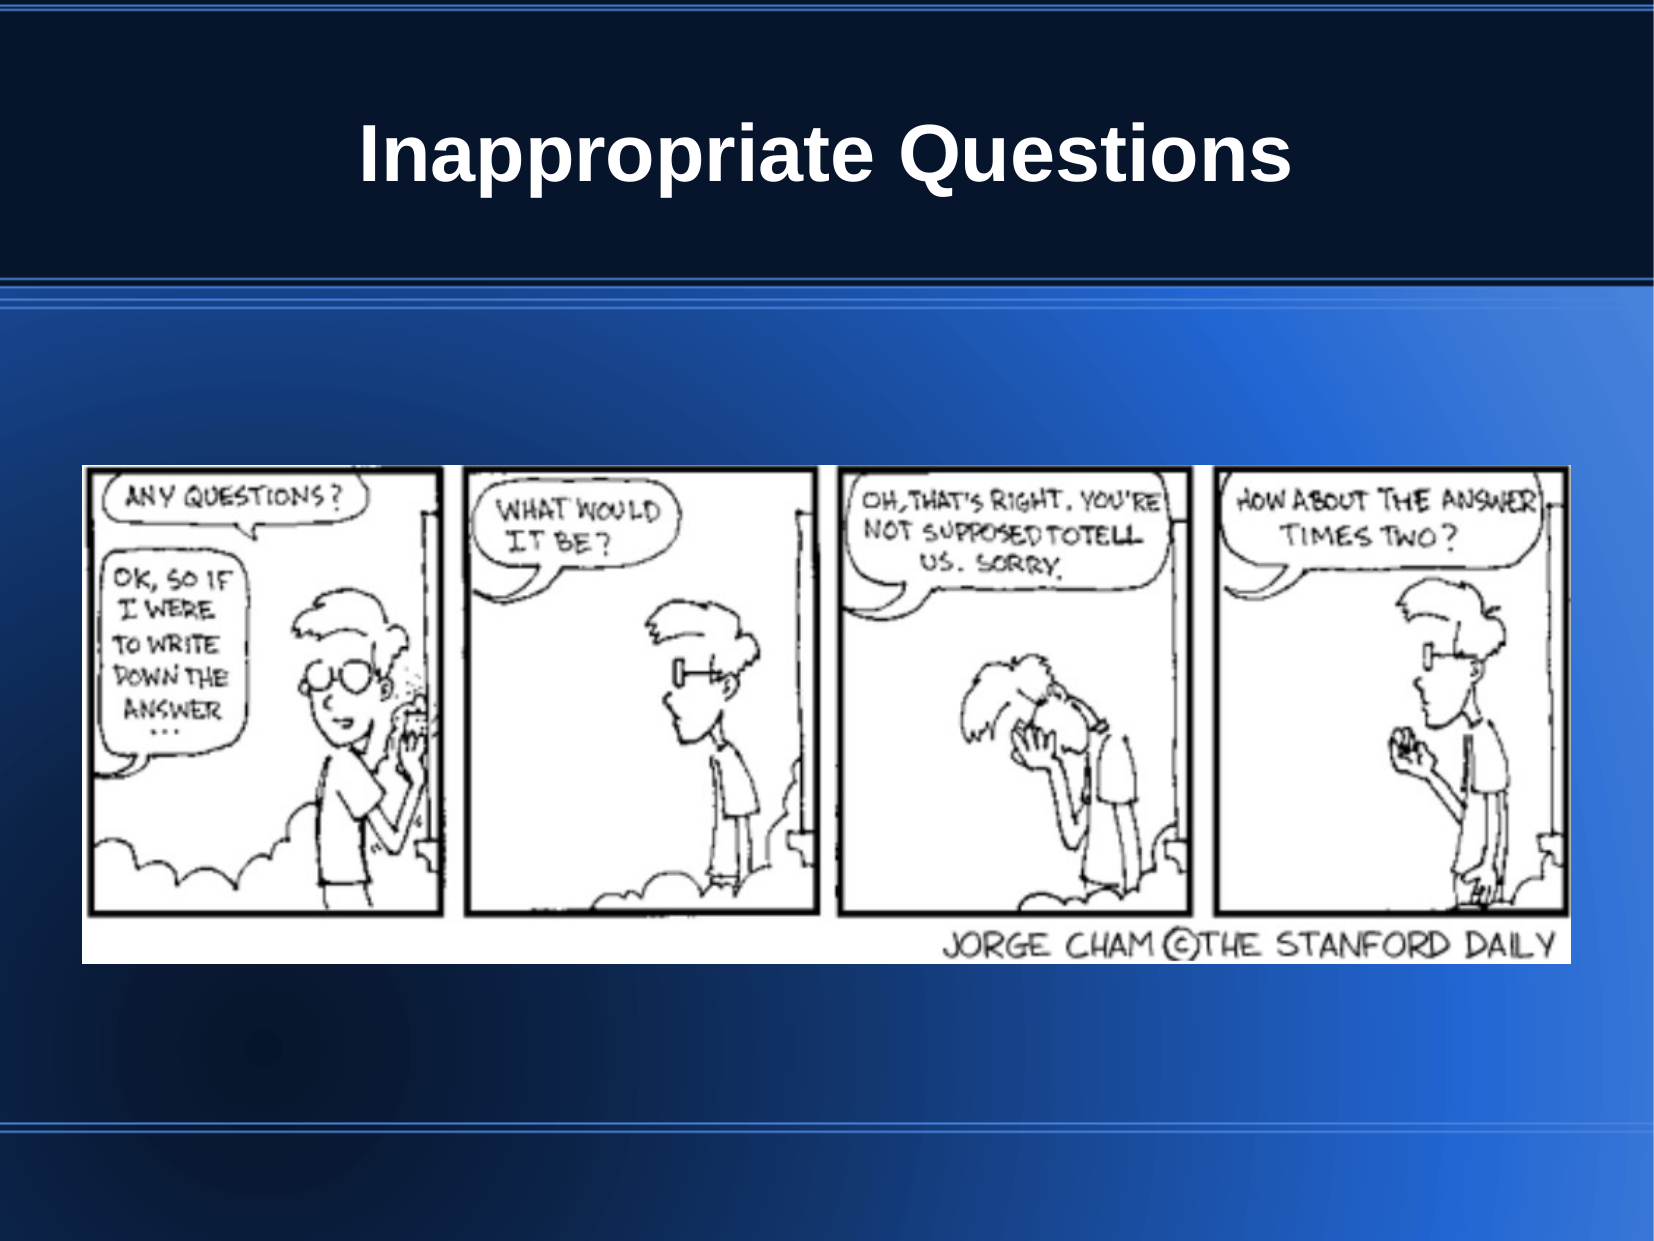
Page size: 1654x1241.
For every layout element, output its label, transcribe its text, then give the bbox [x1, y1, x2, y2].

title Inappropriate Questions [82, 49, 1571, 257]
picture [0, 0, 1654, 1241]
